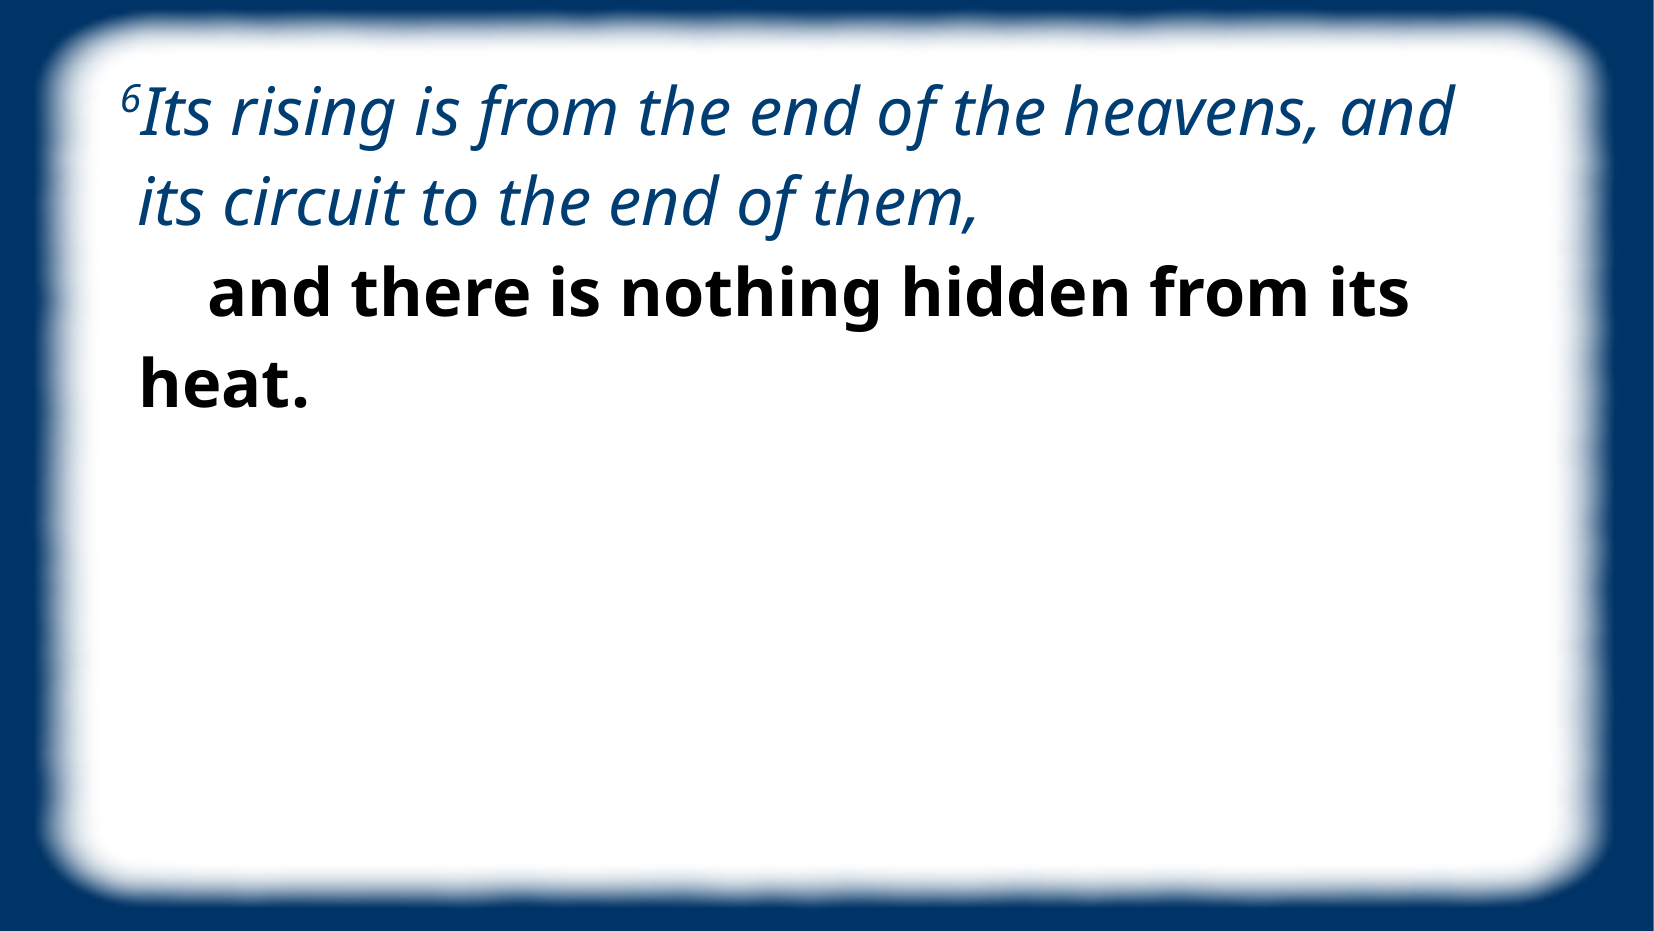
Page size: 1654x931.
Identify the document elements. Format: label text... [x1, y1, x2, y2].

picture [0, 0, 1654, 931]
text_box 6Its rising is from the end of the heavens, and its circuit to the end of them, and there is nothing hidden from its heat. [105, 56, 1545, 376]
